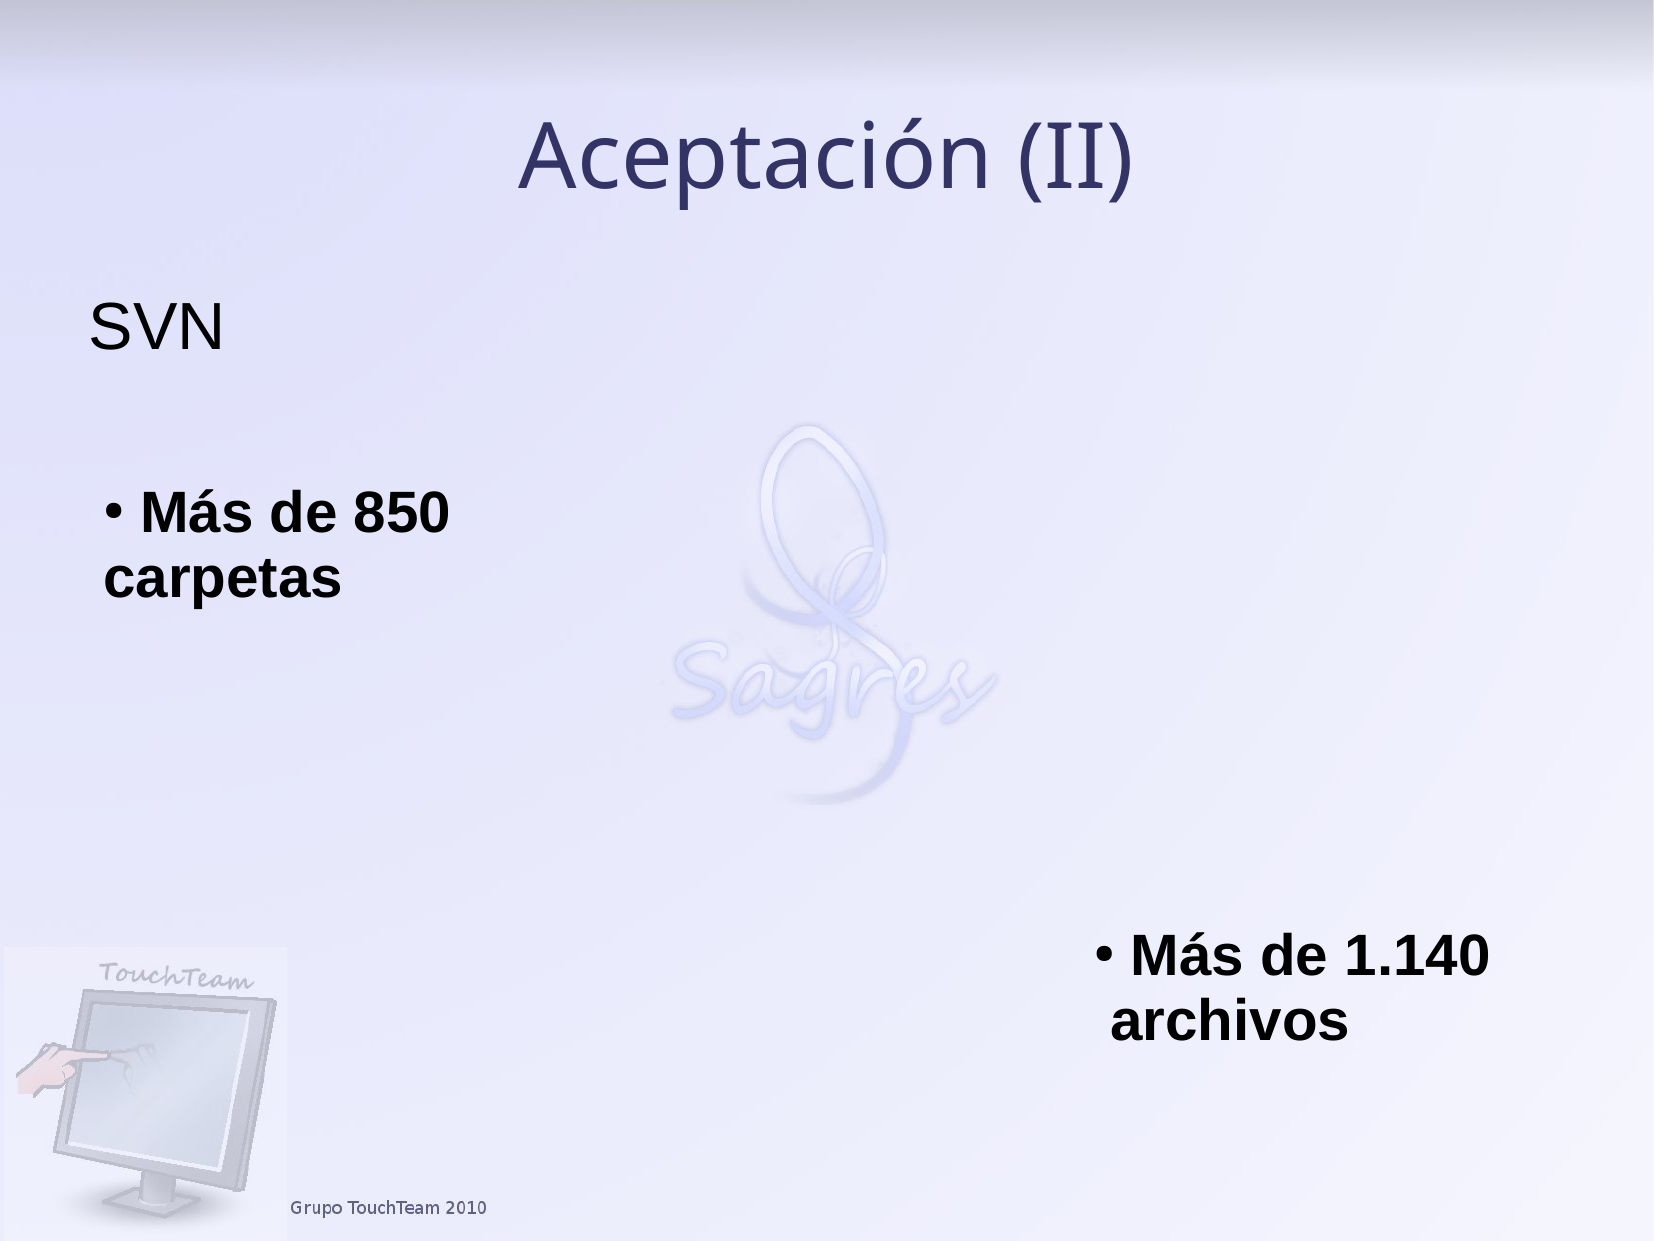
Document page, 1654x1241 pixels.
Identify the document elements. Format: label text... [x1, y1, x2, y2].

picture [0, 0, 1654, 1241]
text_box Más de 850 carpetas [88, 472, 591, 687]
text_box Más de 1.140 archivos [1079, 915, 1506, 1063]
title Aceptación (II) [82, 56, 1571, 250]
list SVN [88, 288, 620, 384]
